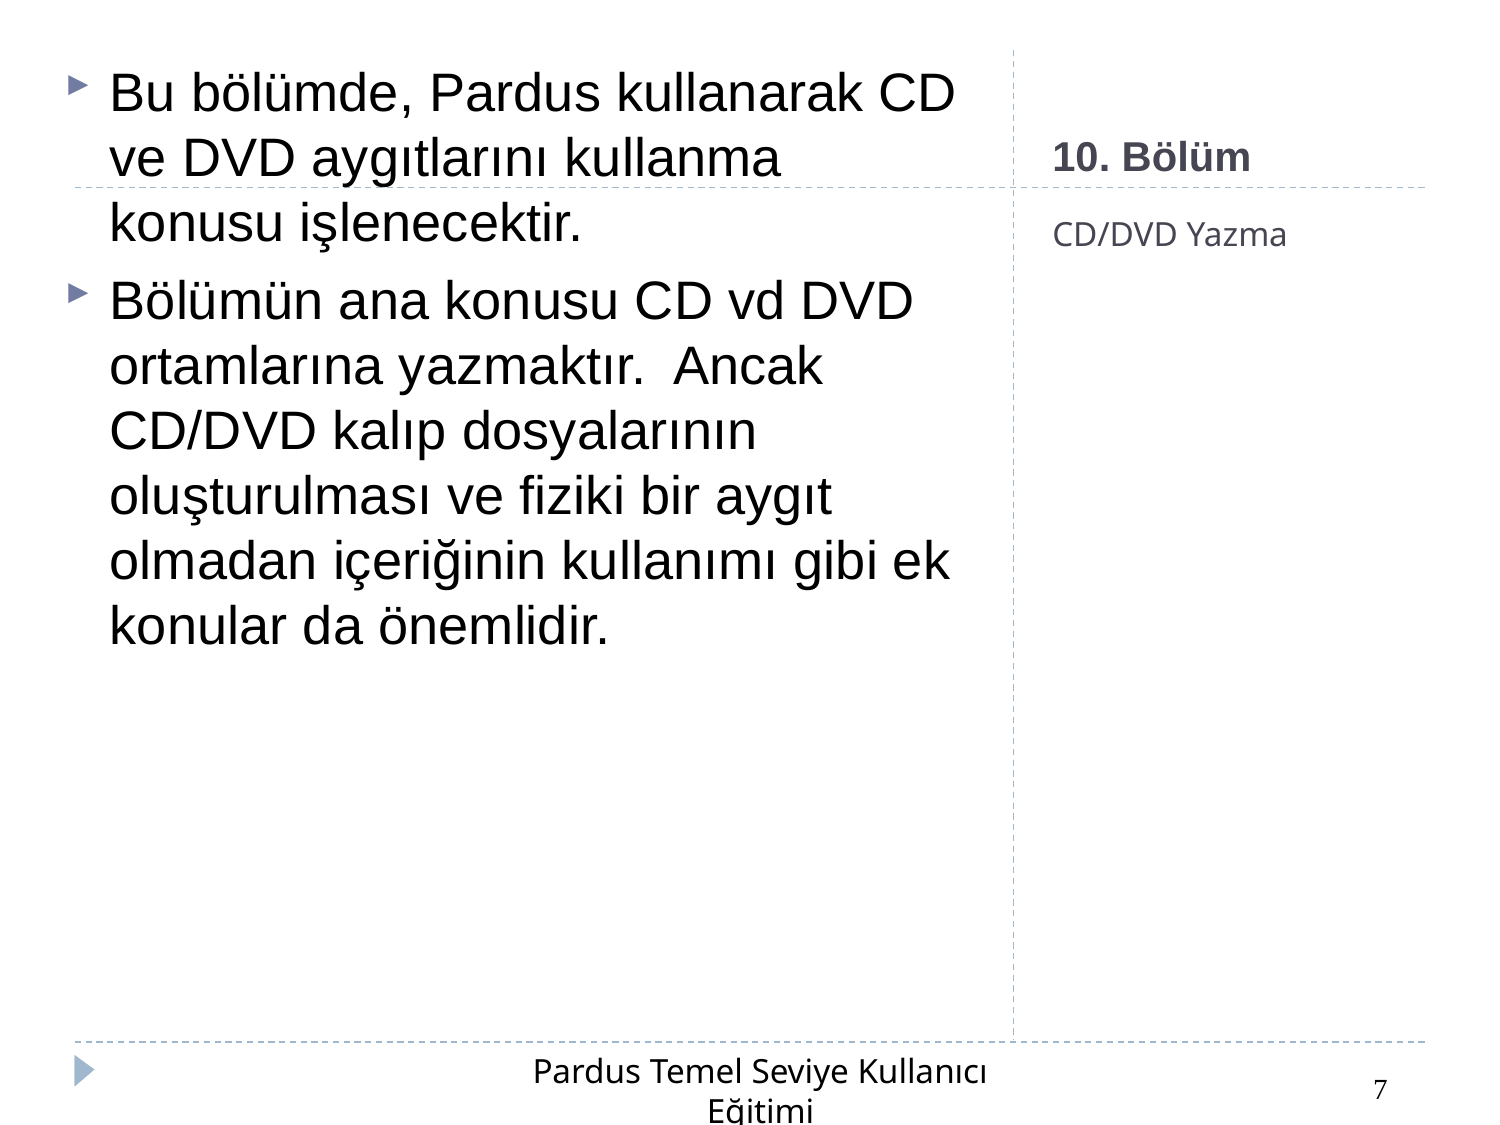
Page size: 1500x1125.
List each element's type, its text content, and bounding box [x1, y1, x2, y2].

list CD/DVD Yazma [1037, 200, 1450, 995]
list Bu bölümde, Pardus kullanarak CD ve DVD aygıtlarını kullanma konusu işlenecektir. Bölümün ana konusu CD vd DVD ortamlarına yazmaktır. Ancak CD/DVD kalıp dosyalarının oluşturulması ve fiziki bir aygıt olmadan içeriğinin kullanımı gibi ek konular da önemlidir. [50, 50, 988, 988]
title 10. Bölüm [1037, 50, 1450, 188]
